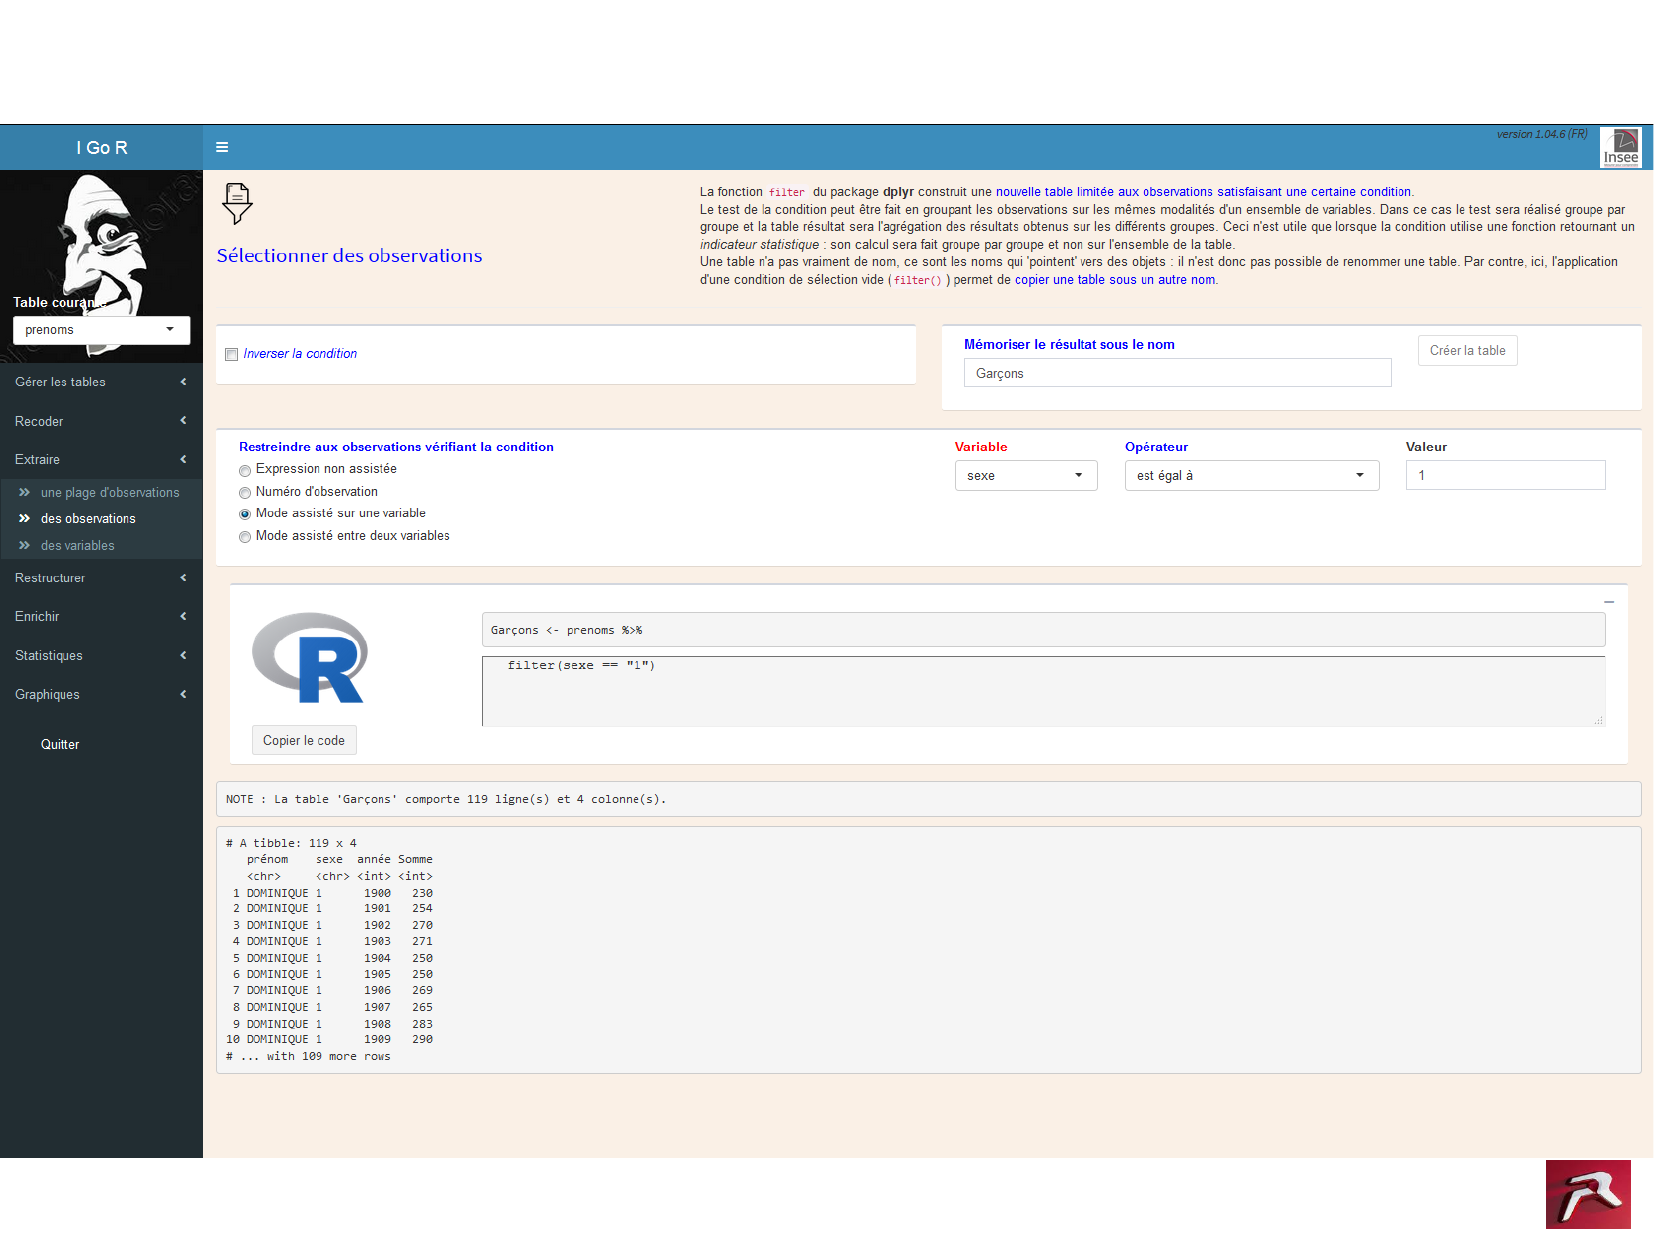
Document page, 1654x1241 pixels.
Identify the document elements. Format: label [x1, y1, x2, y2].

picture [1546, 1160, 1631, 1229]
picture [0, 124, 1654, 1158]
